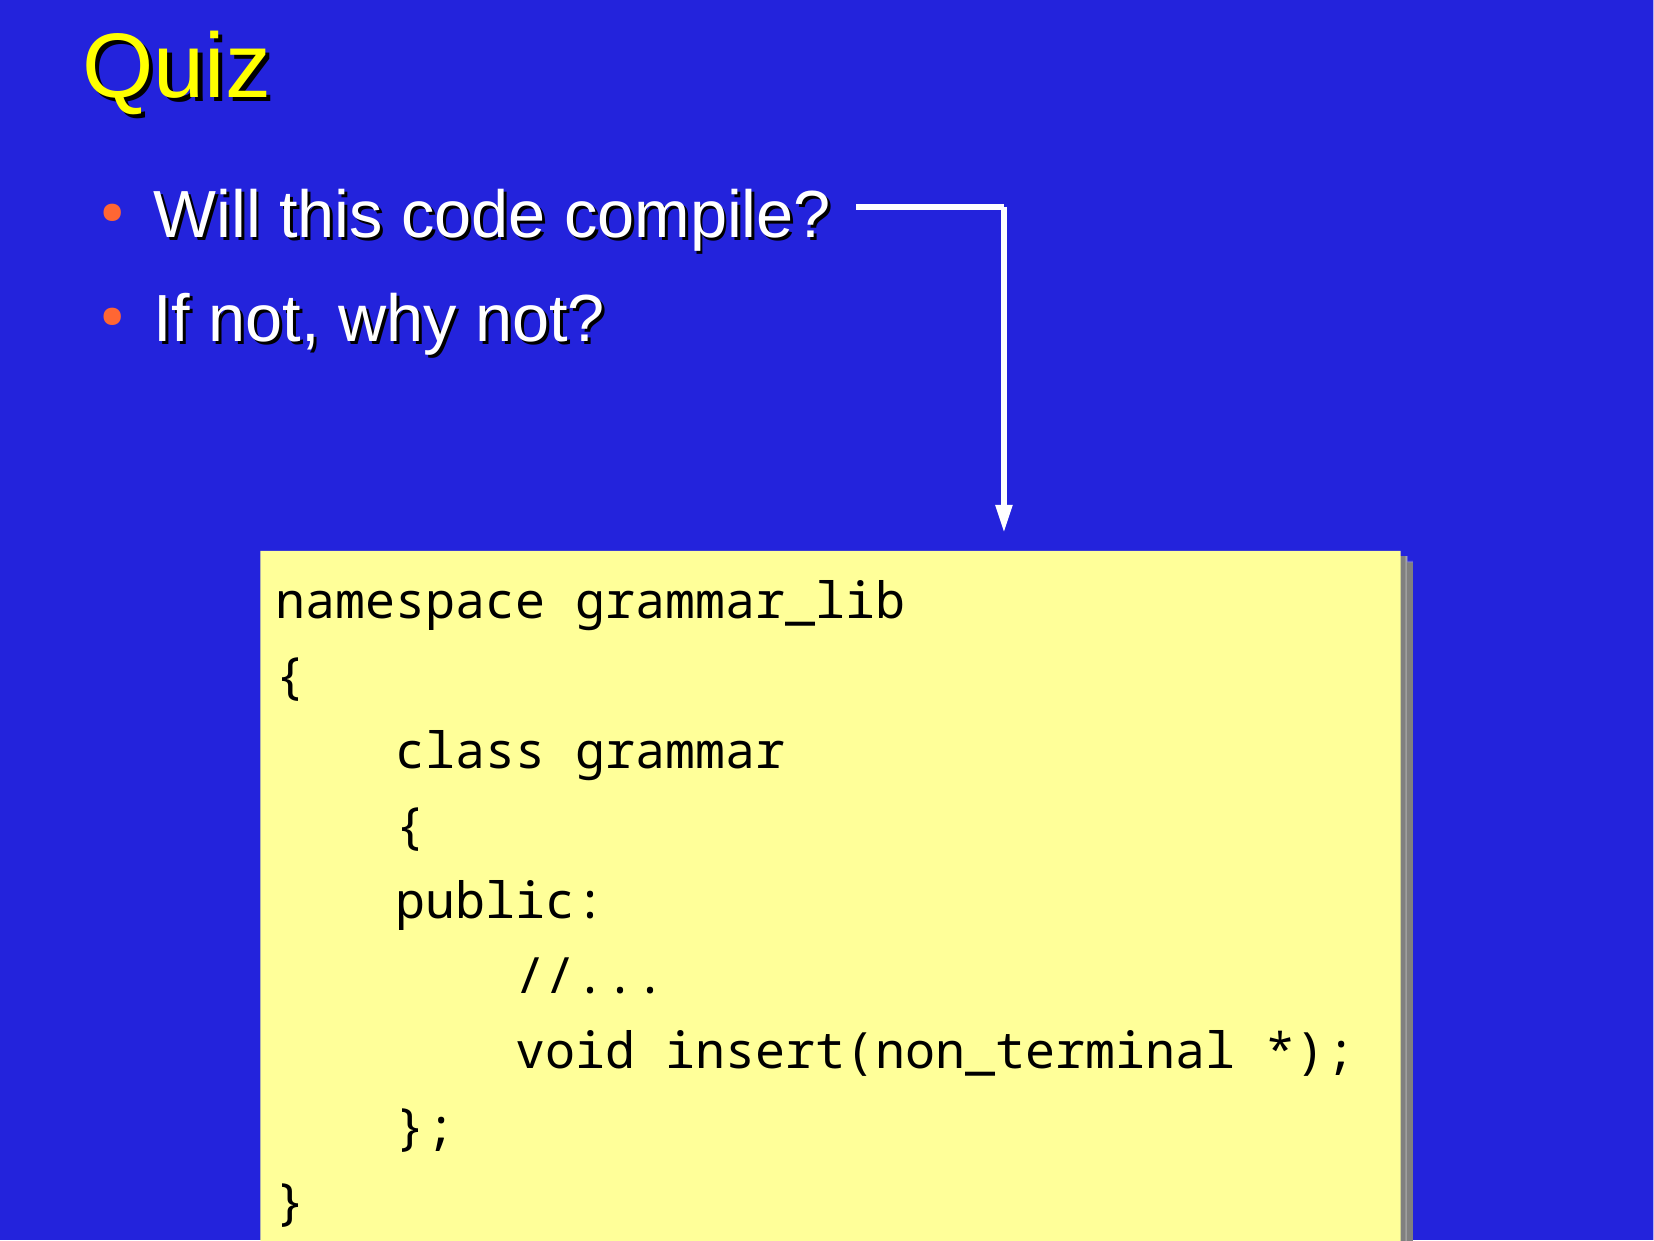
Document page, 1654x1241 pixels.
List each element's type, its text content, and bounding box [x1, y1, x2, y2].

text_box namespace grammar_lib { class grammar { public: //... void insert(non_terminal *); }; } [260, 550, 1401, 1241]
title Quiz [82, 2, 1571, 130]
list Will this code compile? If not, why not? [82, 177, 1571, 1182]
